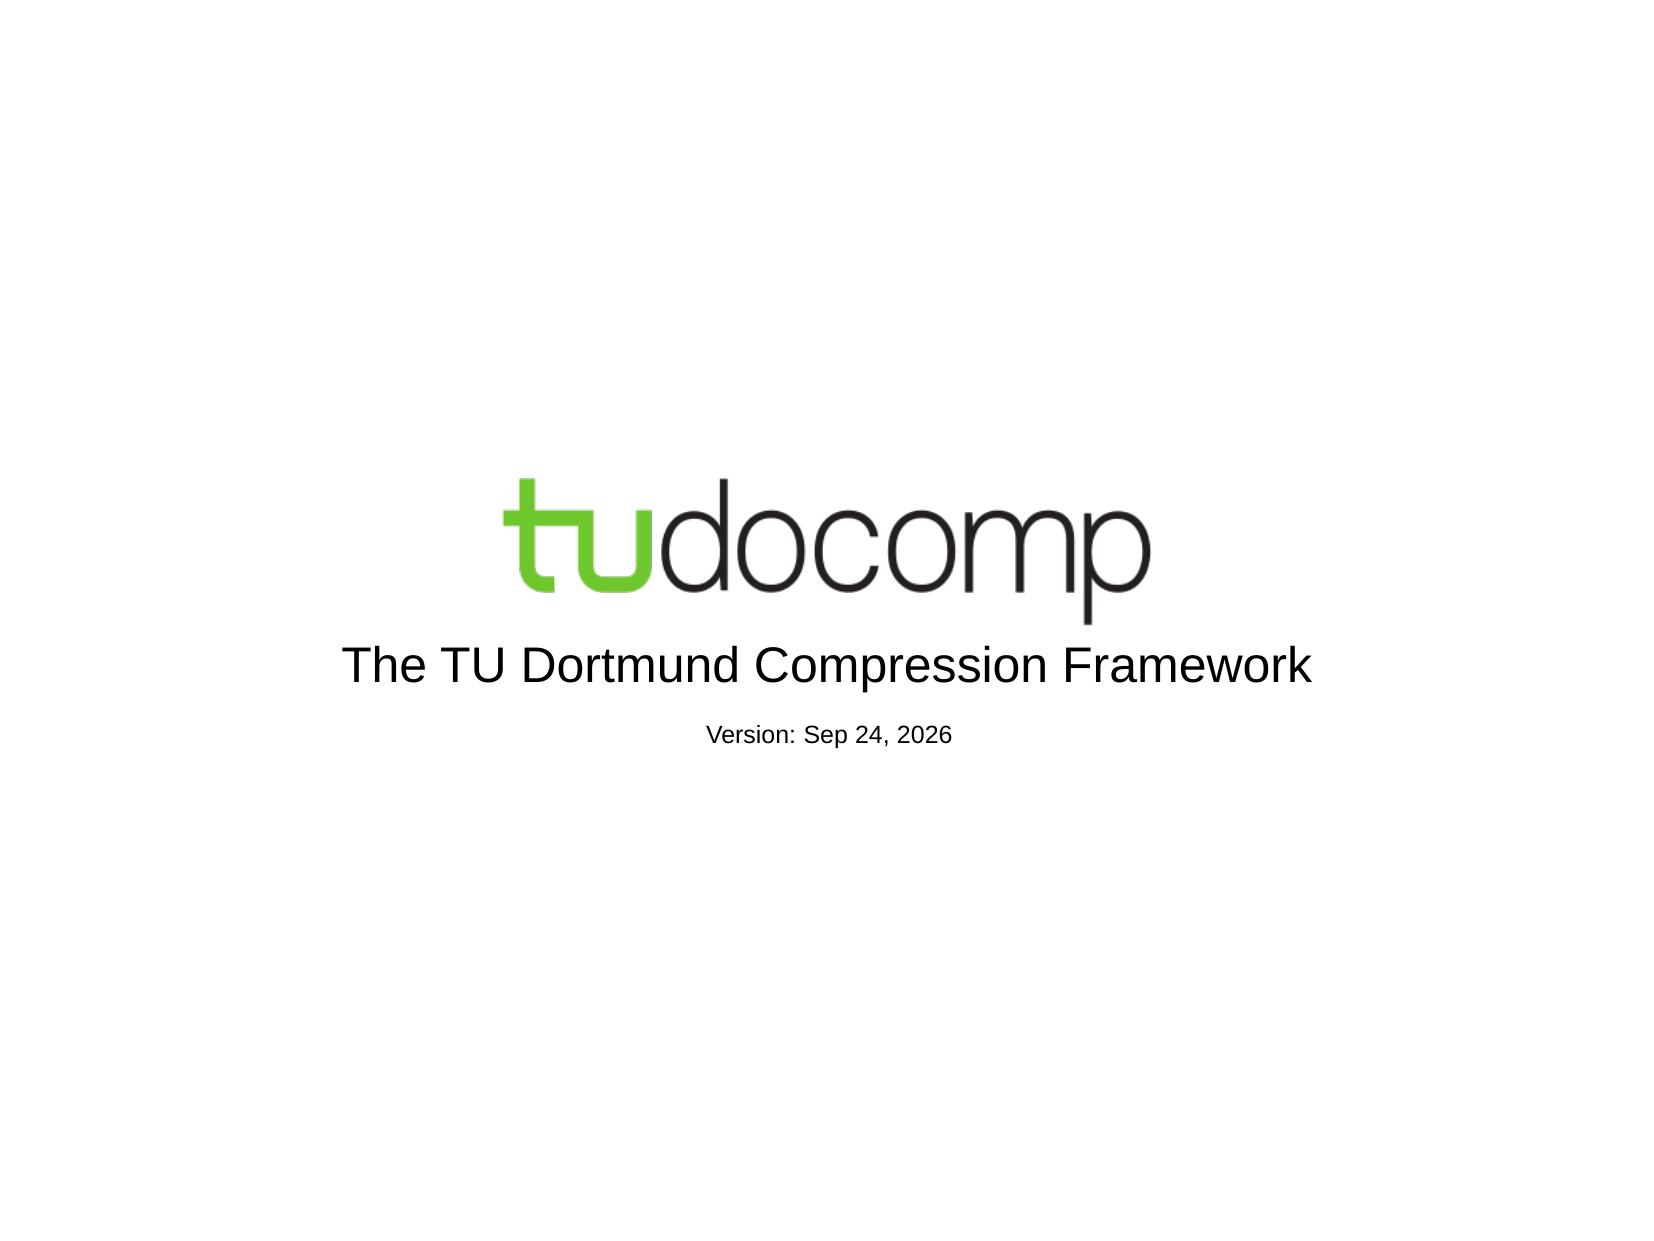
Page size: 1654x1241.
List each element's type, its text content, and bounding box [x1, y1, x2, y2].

picture [493, 468, 1161, 630]
text_box The TU Dortmund Compression Framework [324, 630, 1330, 772]
text_box Version: Oct 26, 2016 [691, 713, 963, 756]
